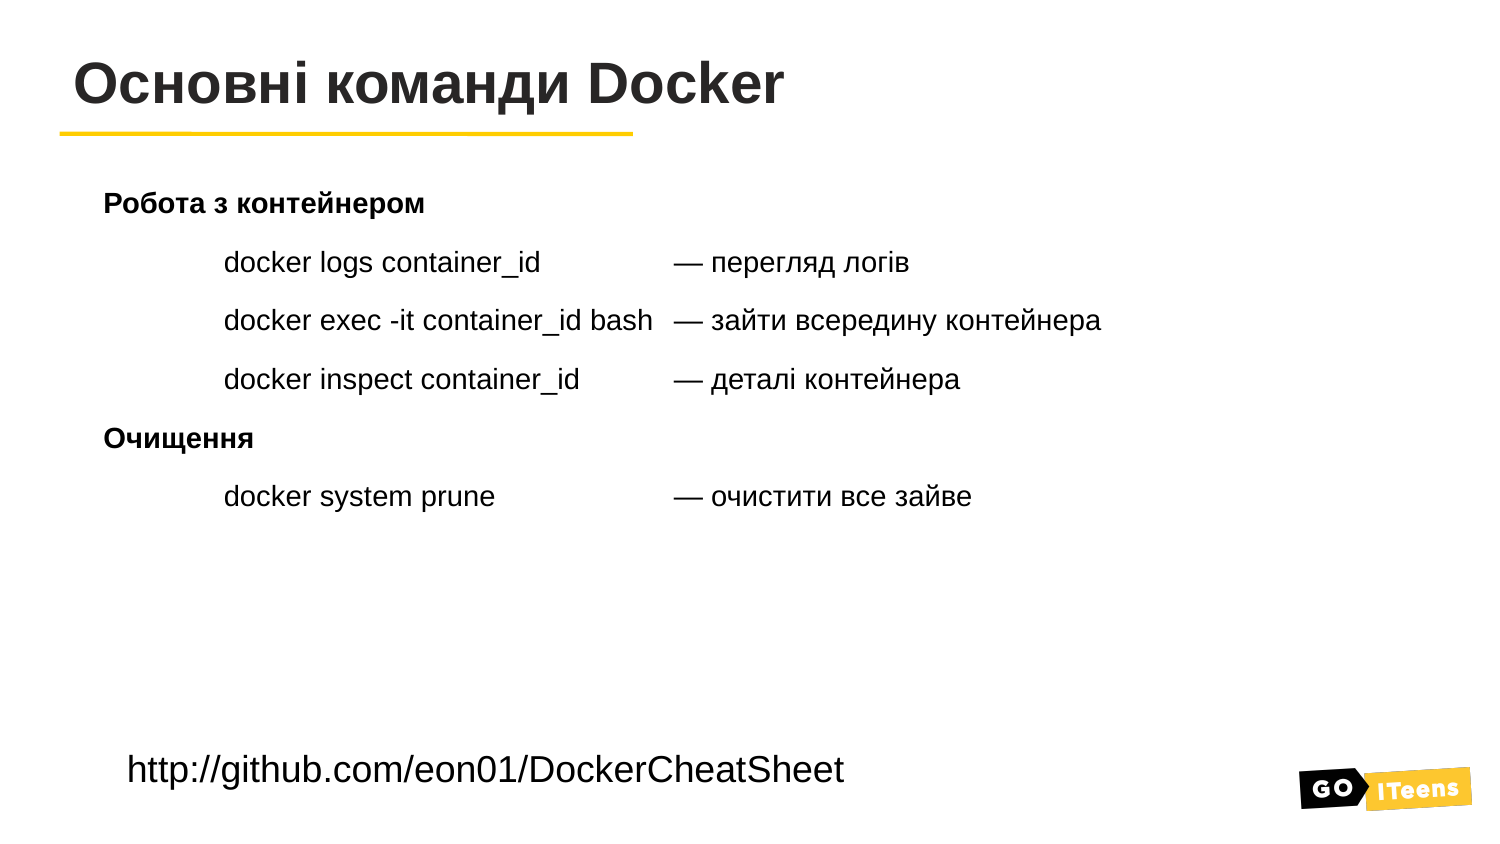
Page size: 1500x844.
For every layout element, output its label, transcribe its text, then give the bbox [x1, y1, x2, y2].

text_box Основні команди Docker [58, 30, 1359, 131]
picture [1447, 767, 1472, 811]
text_box http://github.com/eon01/DockerCheatSheet [112, 741, 1060, 799]
text_box Робота з контейнером docker logs container_id — перегляд логів docker exec -it container_id bash — зайти всередину контейнера docker inspect container_id — деталі контейнера Очищення docker system prune — очистити все зайве [59, 177, 1447, 844]
